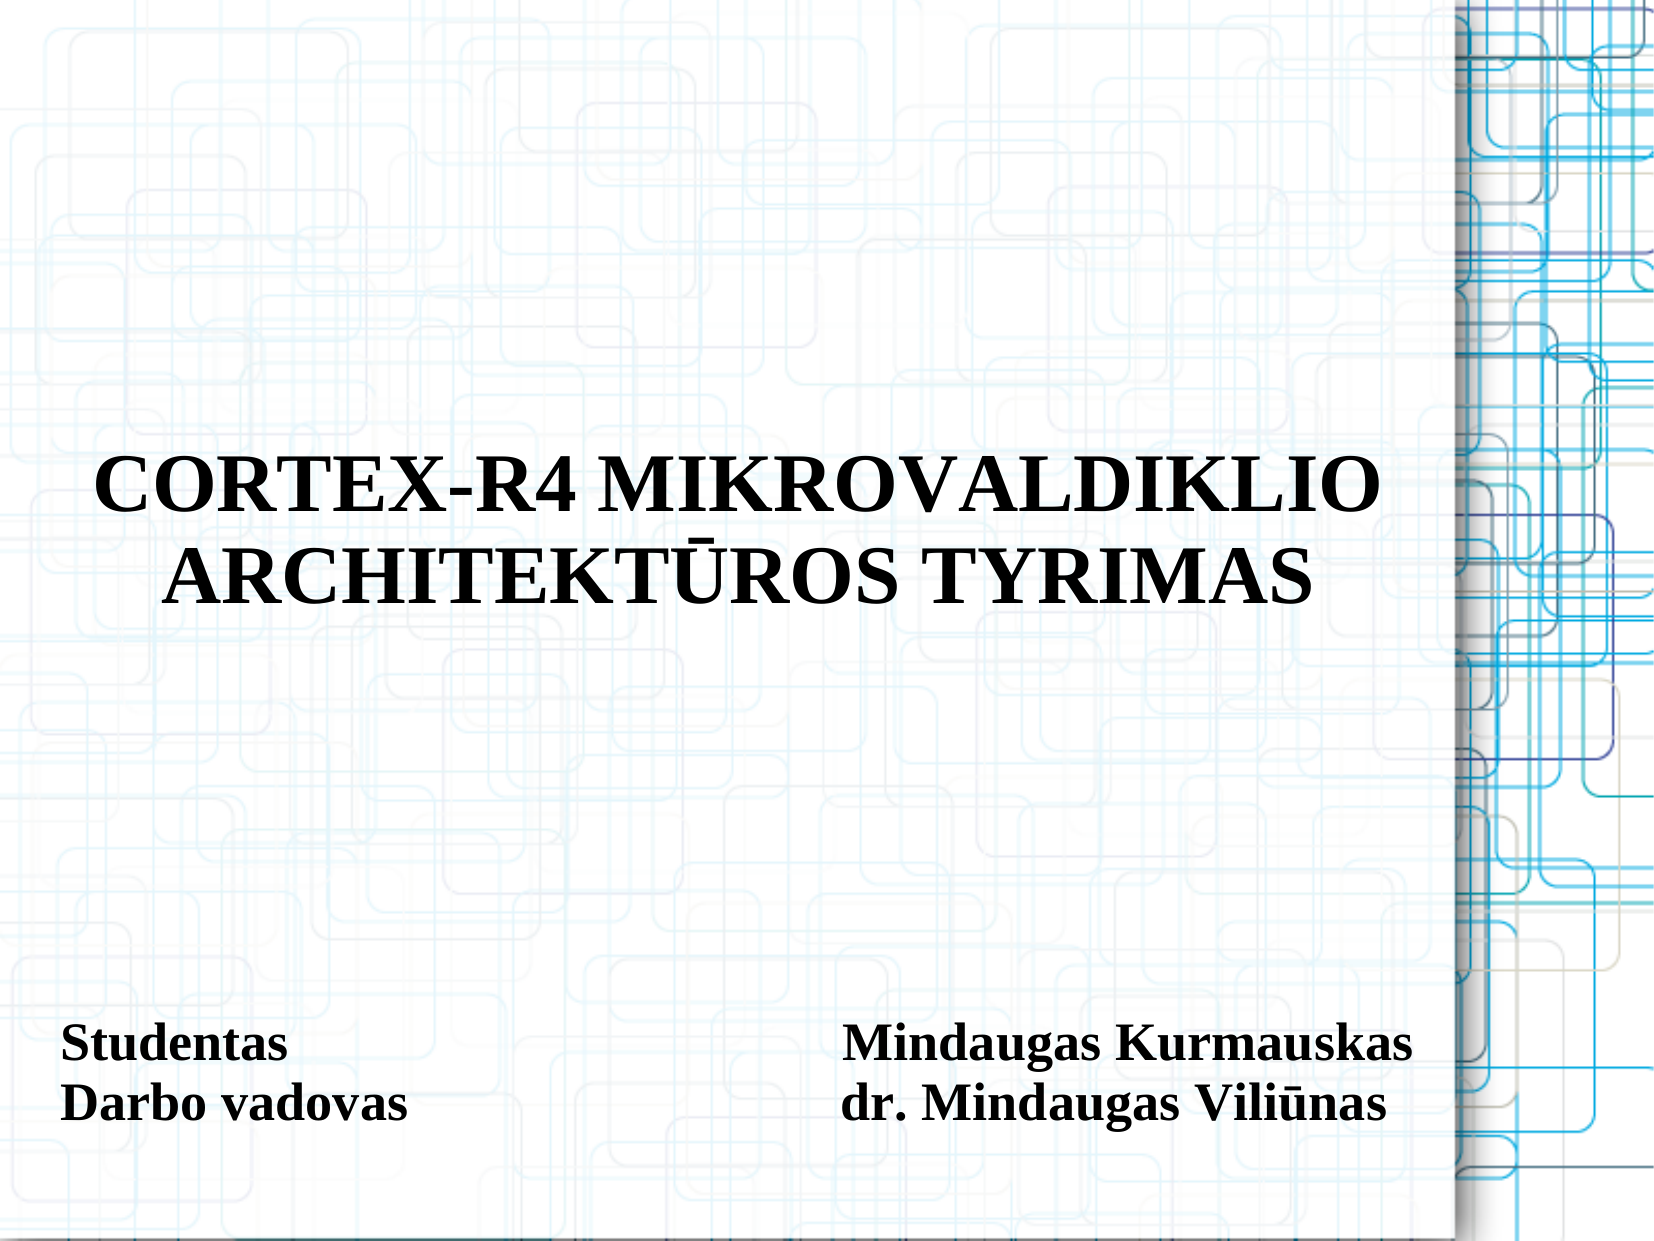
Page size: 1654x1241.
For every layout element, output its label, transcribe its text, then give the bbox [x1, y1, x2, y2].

picture [0, 0, 1654, 1241]
text_box Studentas Mindaugas Kurmauskas Darbo vadovas dr. Mindaugas Viliūnas [60, 930, 1441, 1216]
subtitle CORTEX-R4 MIKROVALDIKLIO ARCHITEKTŪROS TYRIMAS [59, 49, 1418, 1010]
